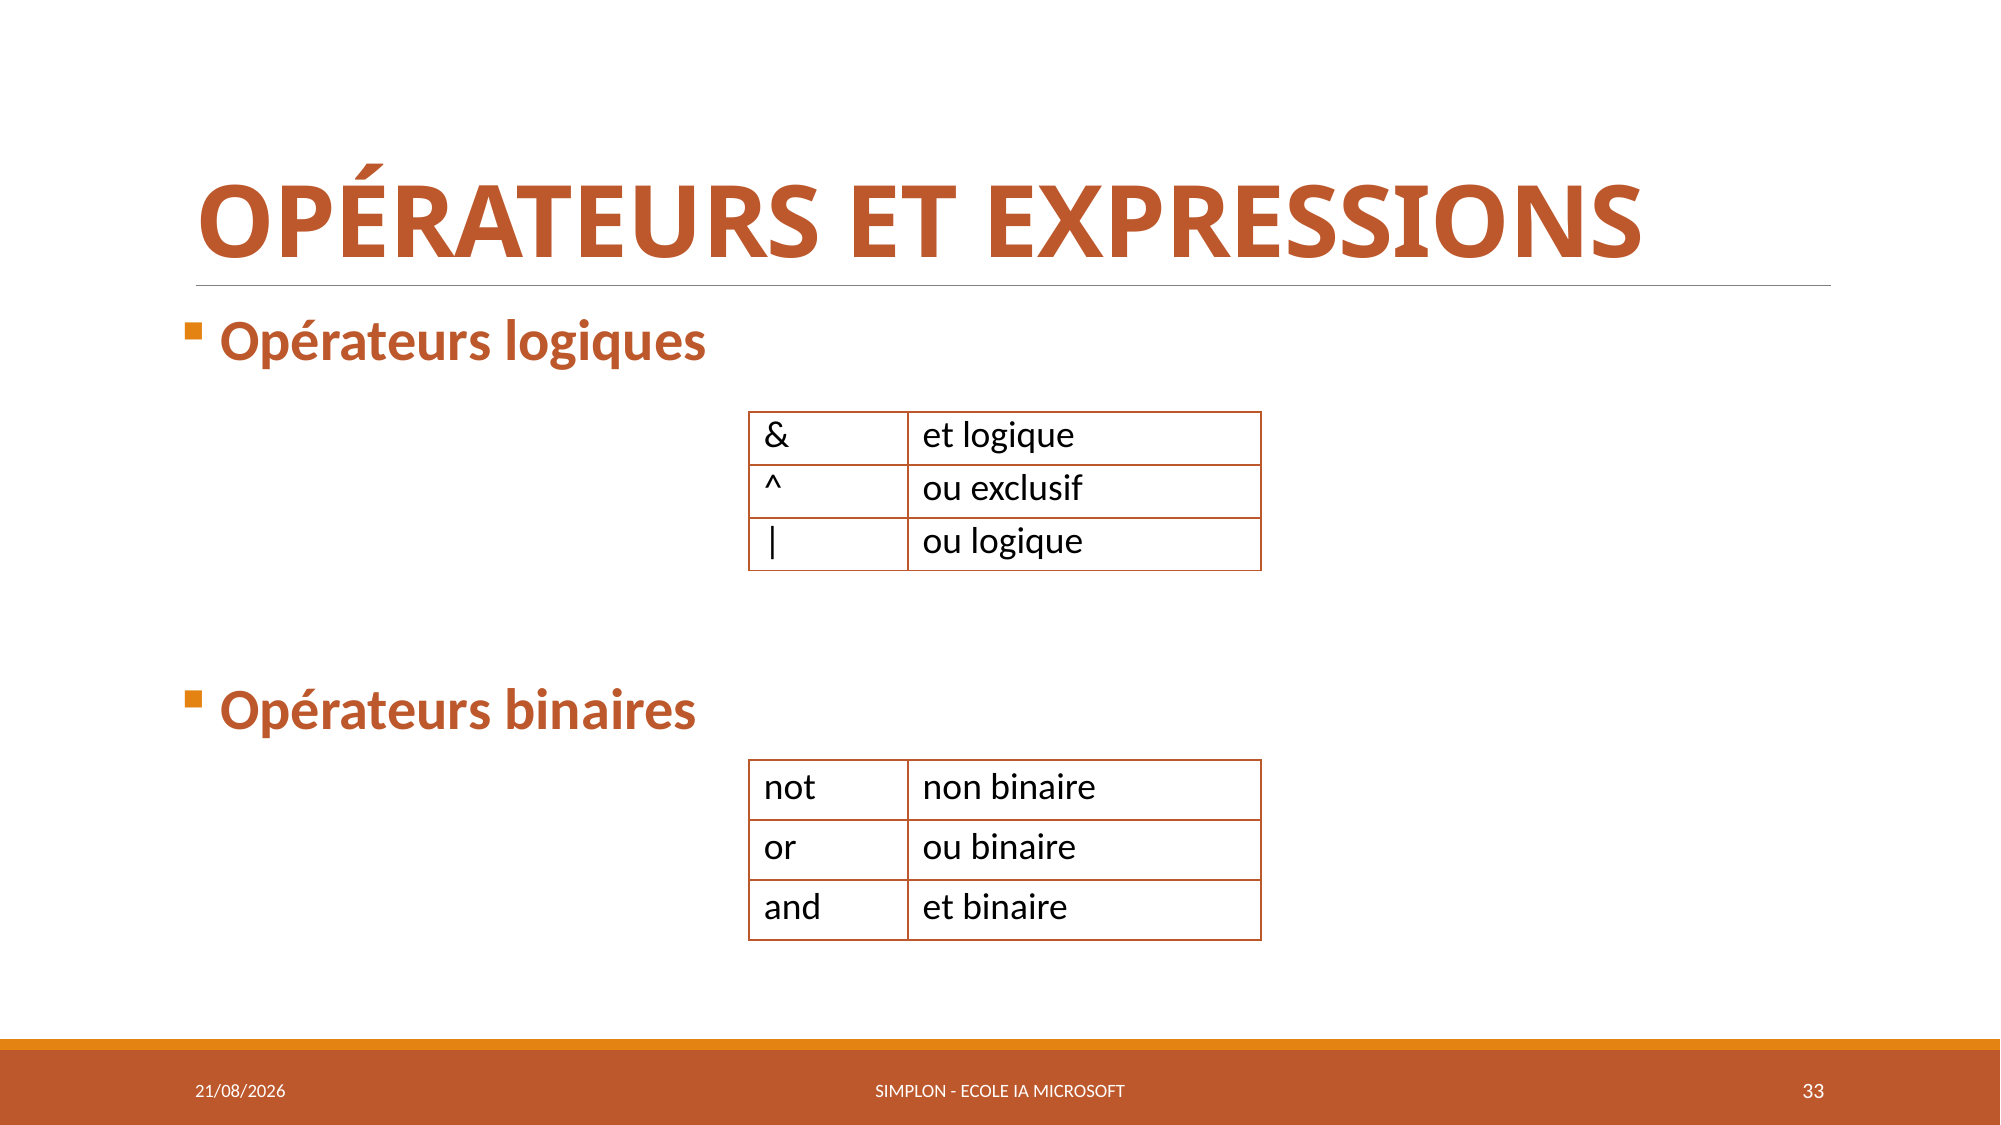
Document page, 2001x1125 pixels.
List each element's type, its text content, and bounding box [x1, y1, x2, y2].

table_cell ou exclusif [909, 466, 1260, 517]
table_cell and [750, 881, 907, 939]
table_cell or [750, 821, 907, 879]
footer Simplon - Ecole IA Microsoft [604, 1059, 1396, 1120]
table_header et logique [909, 413, 1260, 464]
slide_number 16/01/2020 [180, 1059, 586, 1120]
table_header non binaire [909, 761, 1260, 819]
table_cell ou logique [909, 519, 1260, 570]
table_cell ou binaire [909, 821, 1260, 879]
table_cell ^ [750, 466, 907, 517]
list Opérateurs logiques Opérateurs binaires [180, 302, 1830, 976]
table_header not [750, 761, 907, 819]
table_cell et binaire [909, 881, 1260, 939]
title OPÉRATEURS ET EXPRESSIONS [180, 47, 1830, 285]
slide_number <numéro> [1624, 1059, 1840, 1120]
table_cell | [750, 519, 907, 570]
table_header & [750, 413, 907, 464]
